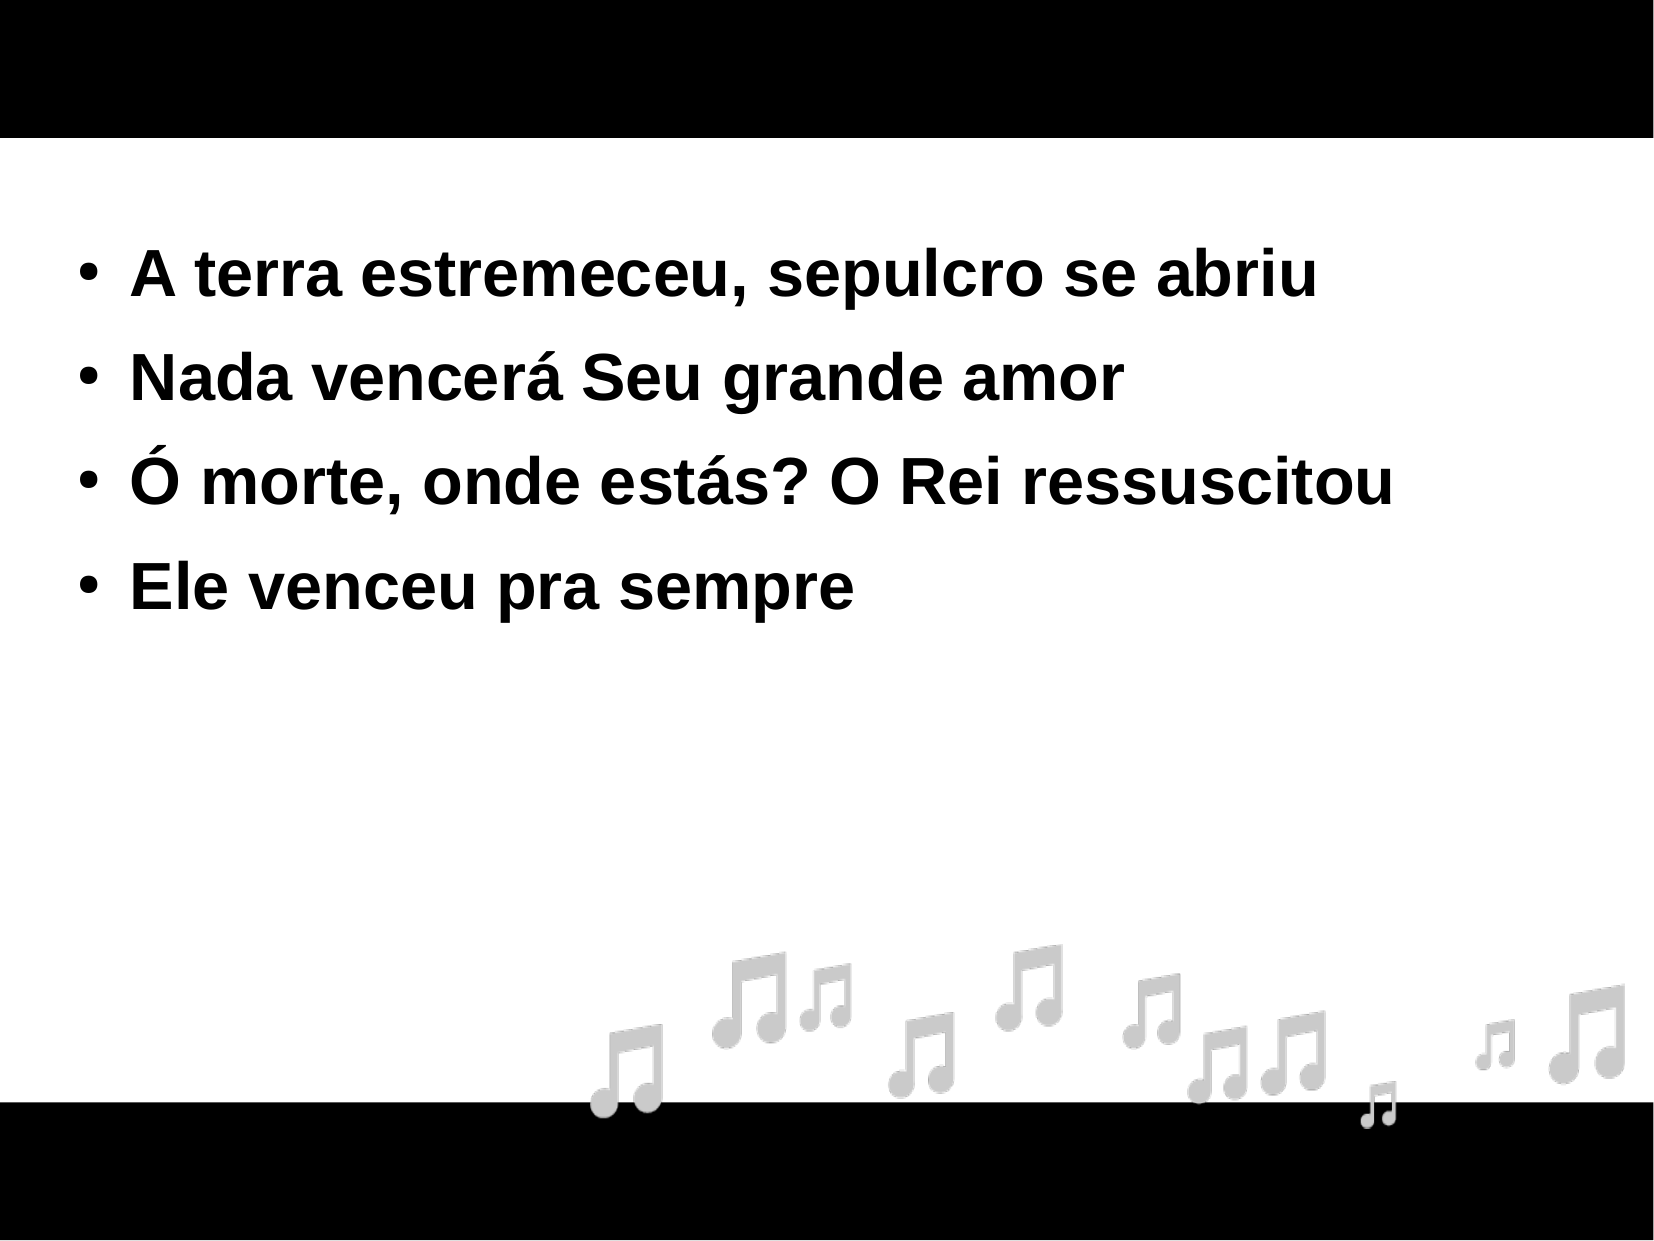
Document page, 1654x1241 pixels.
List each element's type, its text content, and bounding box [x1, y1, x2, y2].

list A terra estremeceu, sepulcro se abriu Nada vencerá Seu grande amor Ó morte, onde estás? O Rei ressuscitou Ele venceu pra sempre [59, 236, 1595, 1024]
